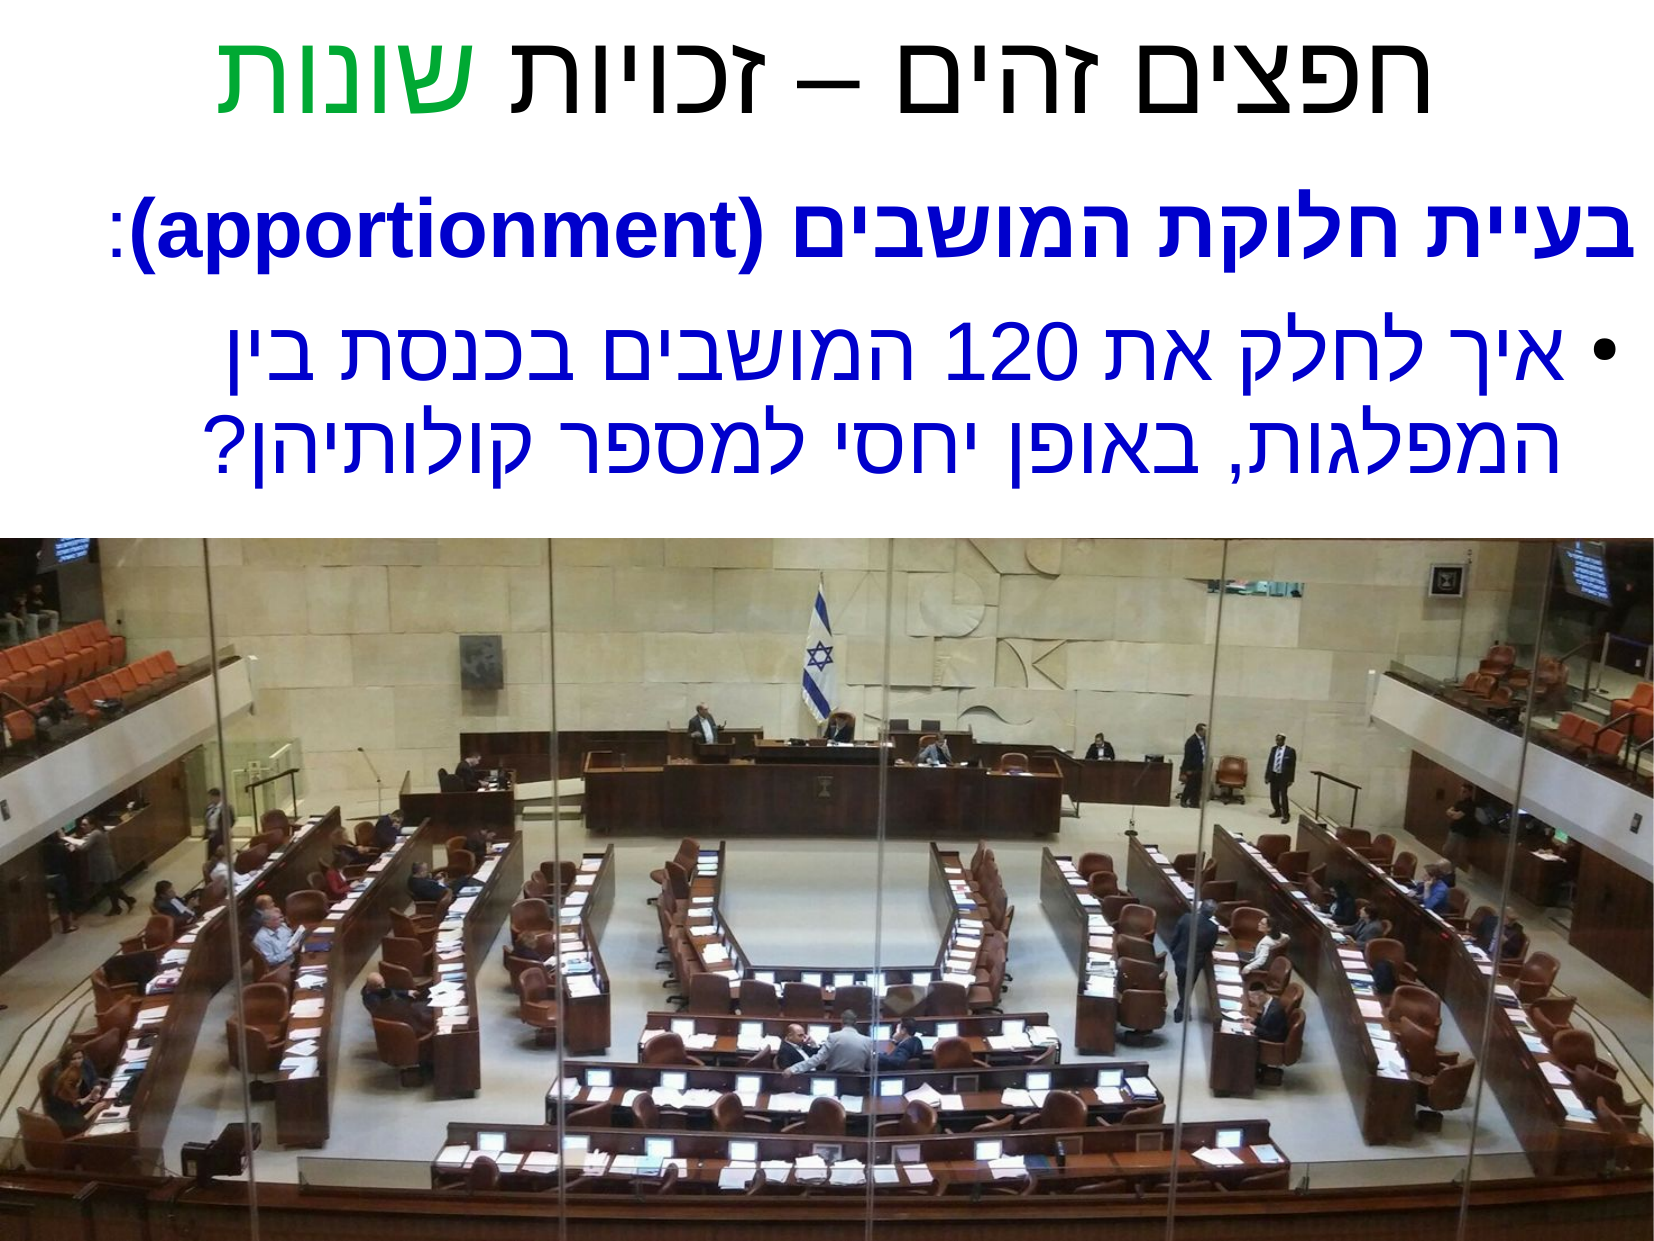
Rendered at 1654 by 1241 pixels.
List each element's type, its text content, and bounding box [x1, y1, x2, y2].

picture [0, 538, 1654, 1241]
list בעיית חלוקת המושבים (apportionment): איך לחלק את 120 המושבים בכנסת בין המפלגות, באופן יחסי למספר קולותיהן? [2, 182, 1638, 493]
title חפצים זהים – זכויות שונות [0, 0, 1654, 151]
